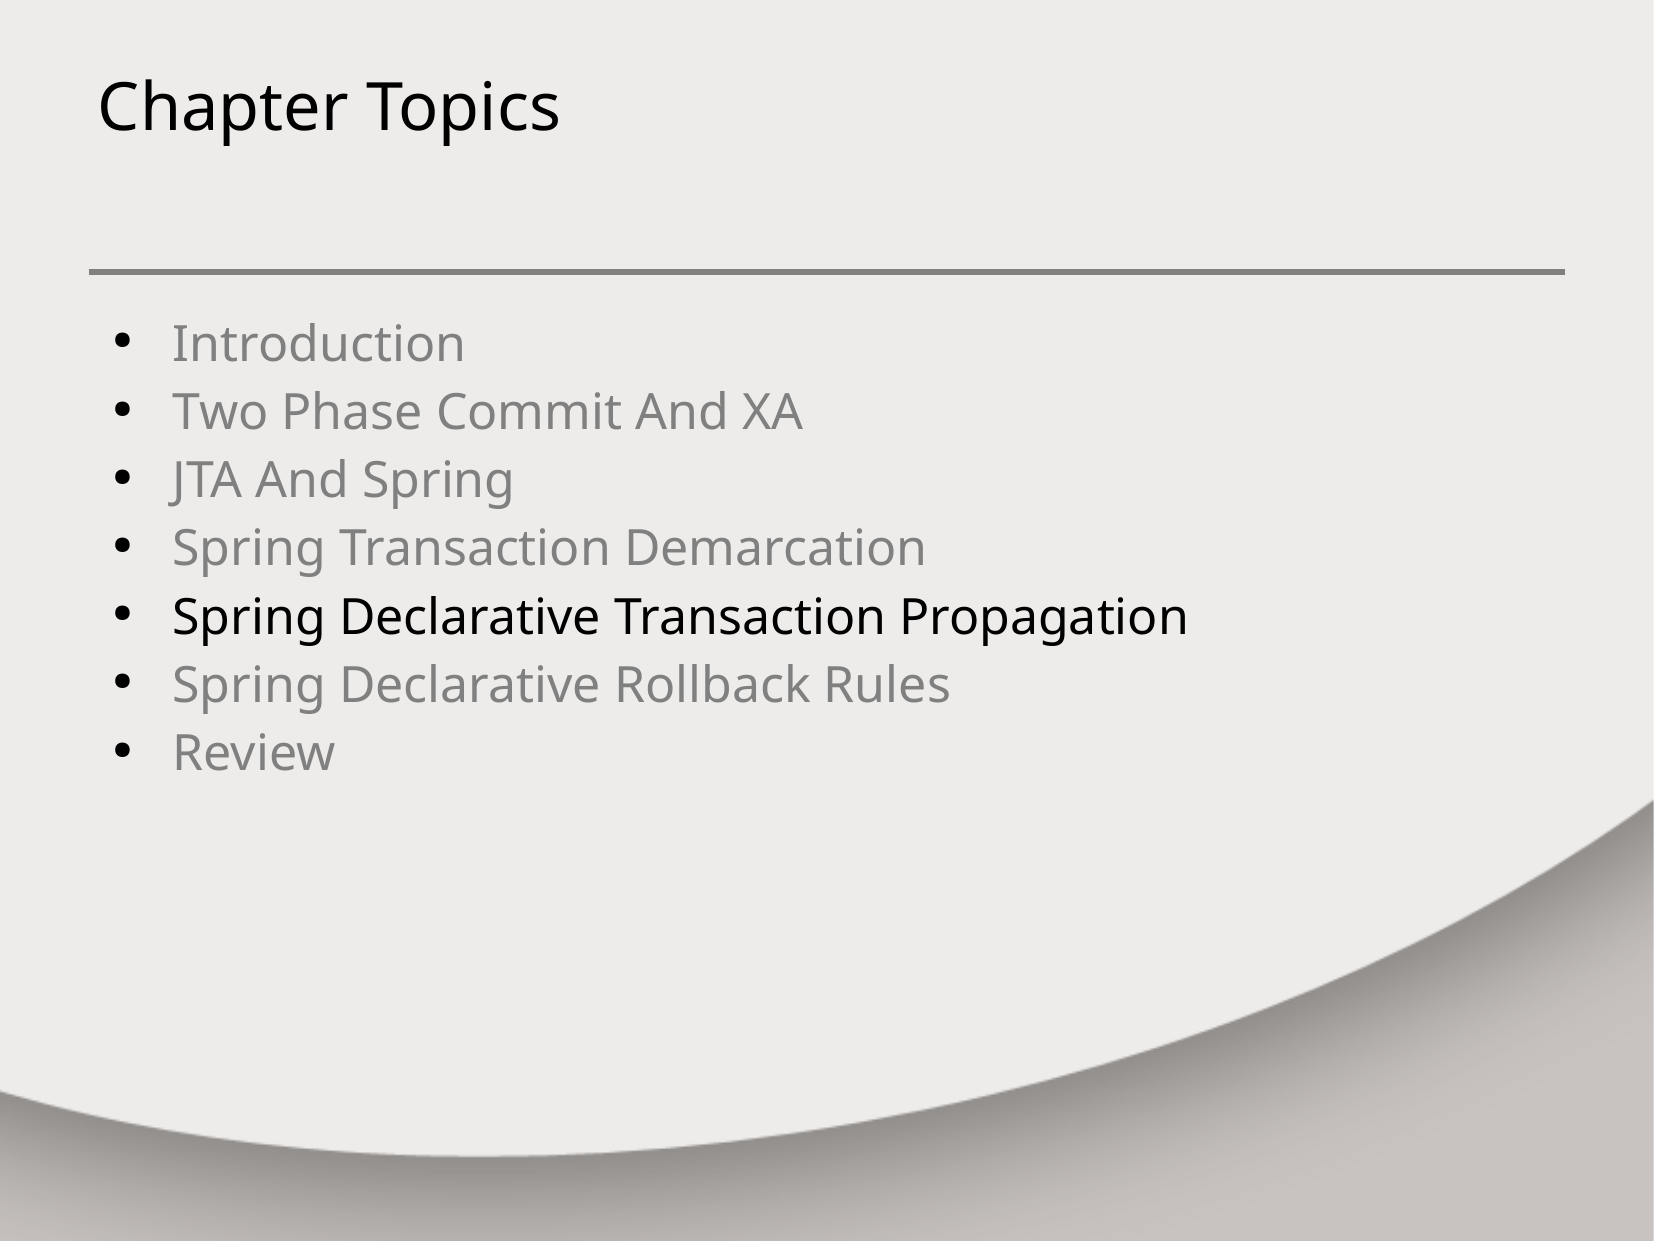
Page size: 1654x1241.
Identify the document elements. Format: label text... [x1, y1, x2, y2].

title Chapter Topics [97, 75, 1561, 226]
text_box Introduction Two Phase Commit And XA JTA And Spring Spring Transaction Demarcation Spring Declarative Transaction Propagation Spring Declarative Rollback Rules Review [97, 300, 1561, 1163]
picture [0, 0, 1654, 1241]
